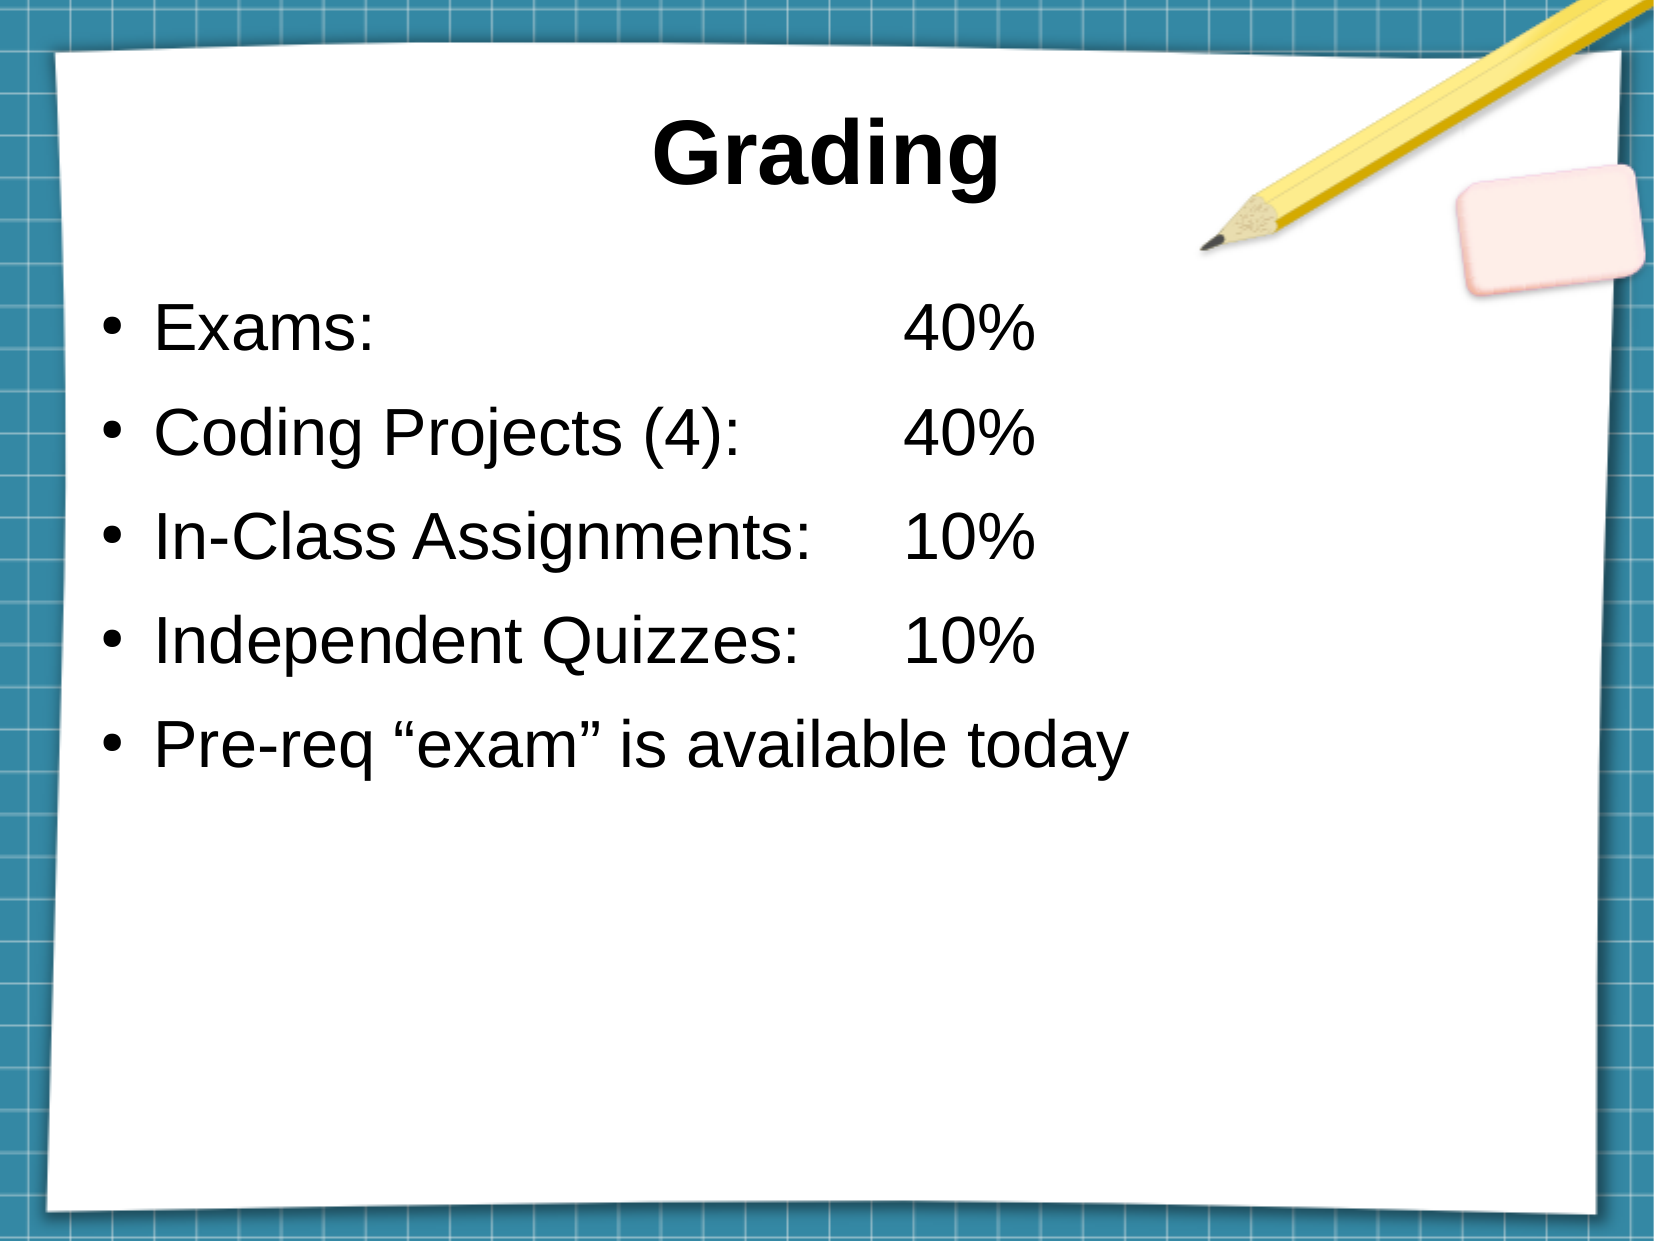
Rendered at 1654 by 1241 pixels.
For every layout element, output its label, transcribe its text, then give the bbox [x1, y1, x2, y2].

picture [0, 0, 1654, 1241]
list Exams: 40% Coding Projects (4): 40% In-Class Assignments: 10% Independent Quizzes: 10% Pre-req “exam” is available today [82, 290, 1571, 1010]
title Grading [82, 49, 1571, 257]
